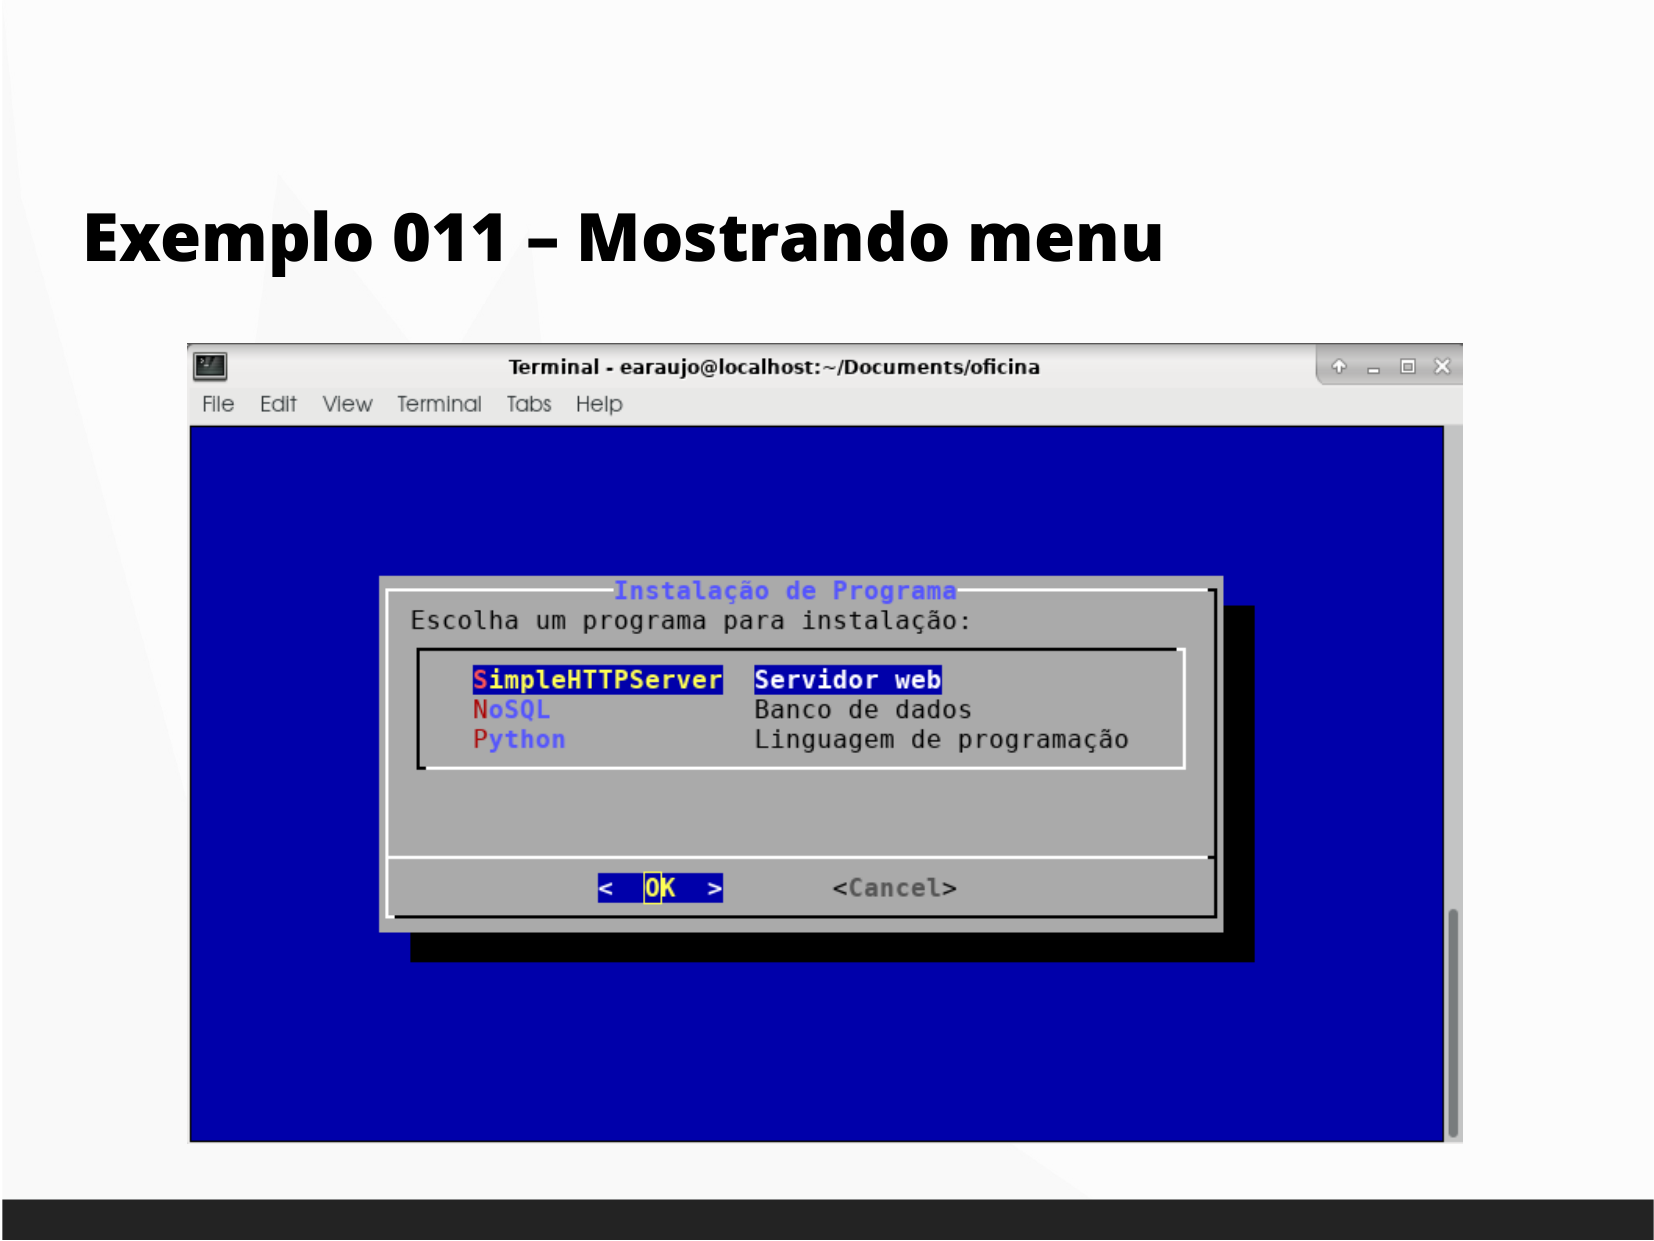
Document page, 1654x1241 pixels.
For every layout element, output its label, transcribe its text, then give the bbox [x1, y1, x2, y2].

title Exemplo 011 – Mostrando menu [82, 132, 1571, 340]
picture [2, 0, 1654, 1241]
